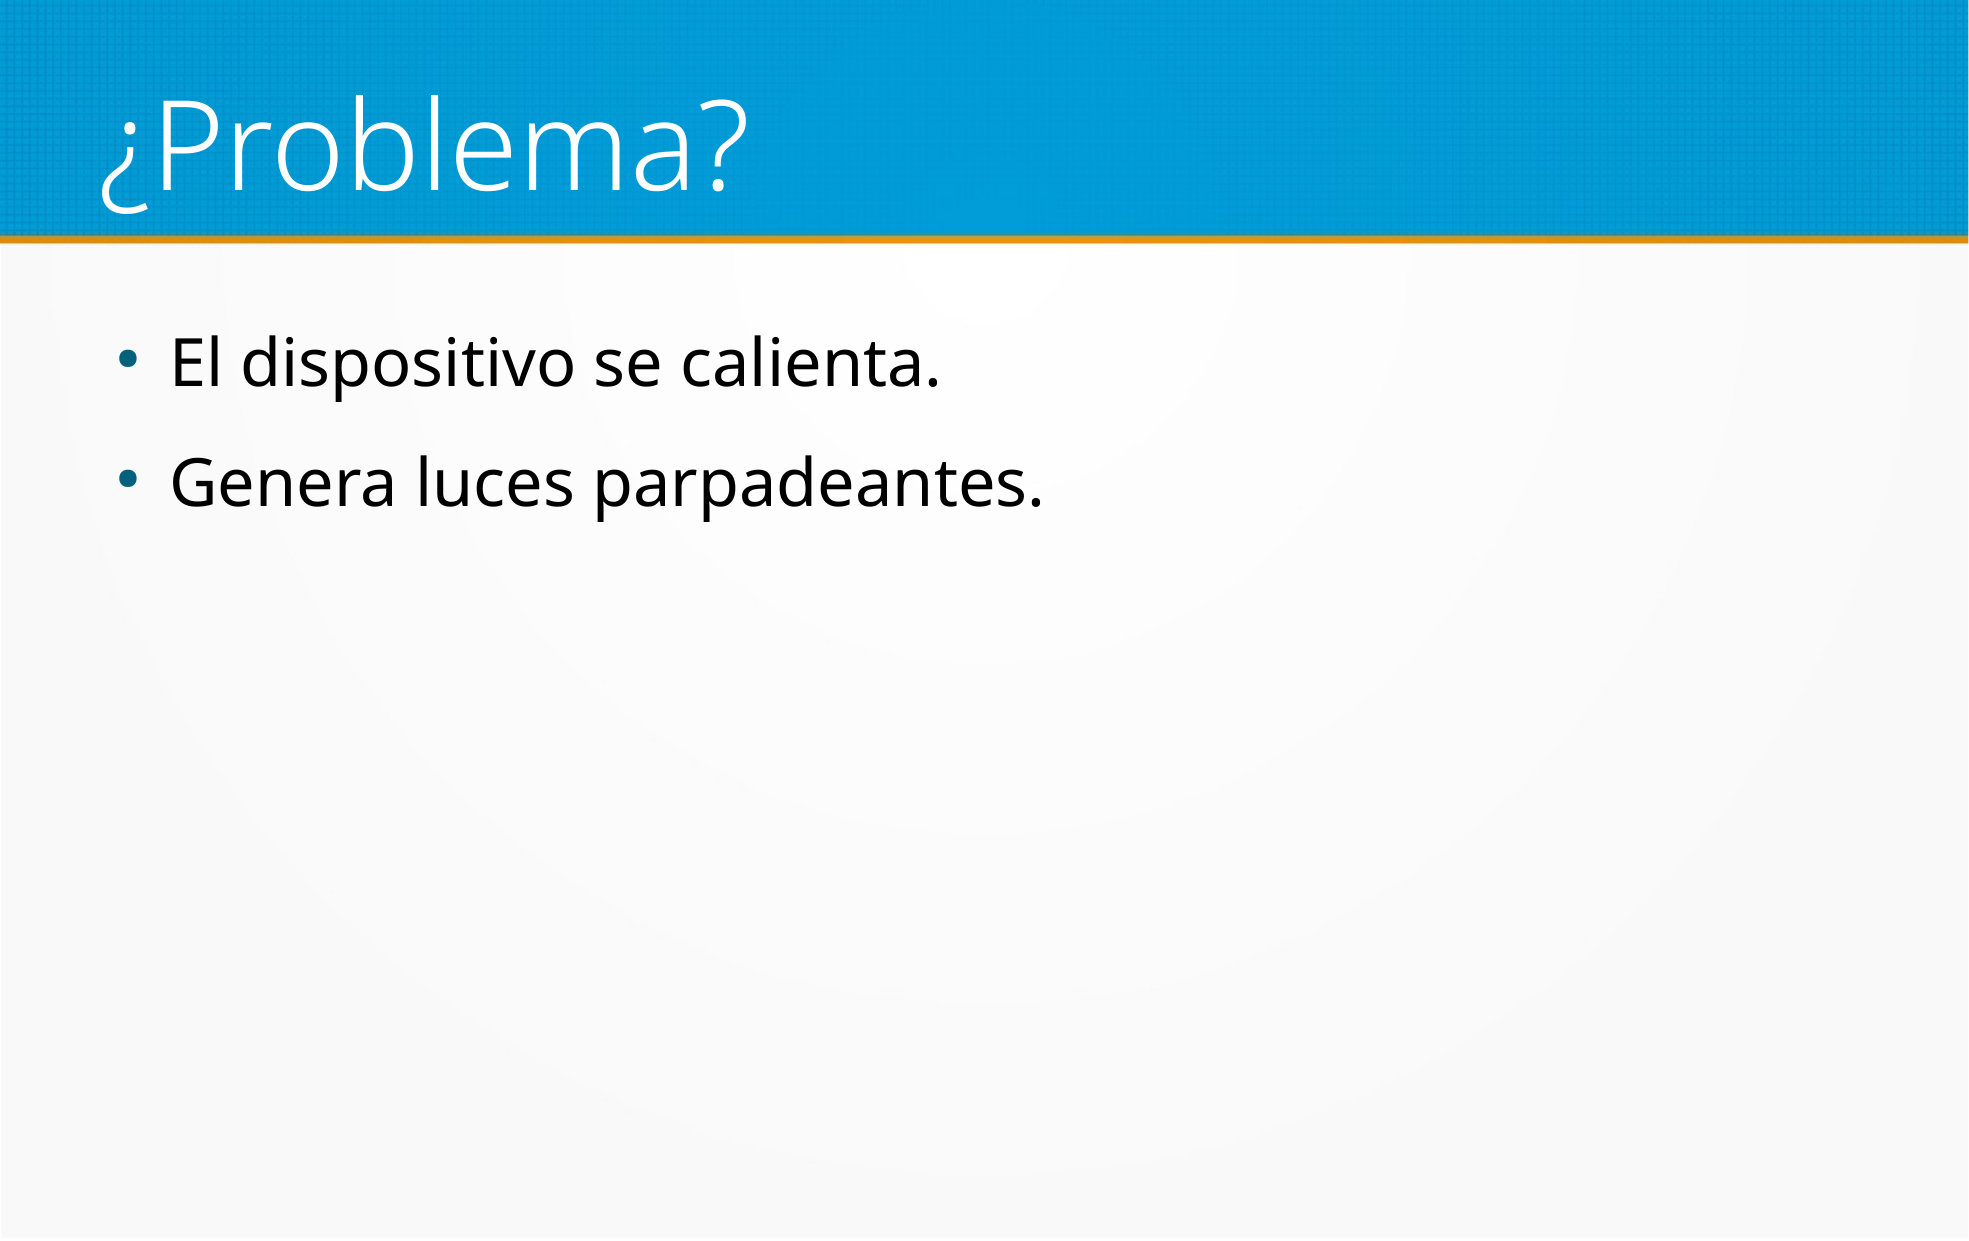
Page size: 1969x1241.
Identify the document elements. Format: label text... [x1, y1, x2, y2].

list El dispositivo se calienta. Genera luces parpadeantes. [98, 315, 1861, 1081]
title ¿Problema? [98, 19, 1870, 227]
picture [0, 233, 1969, 1241]
